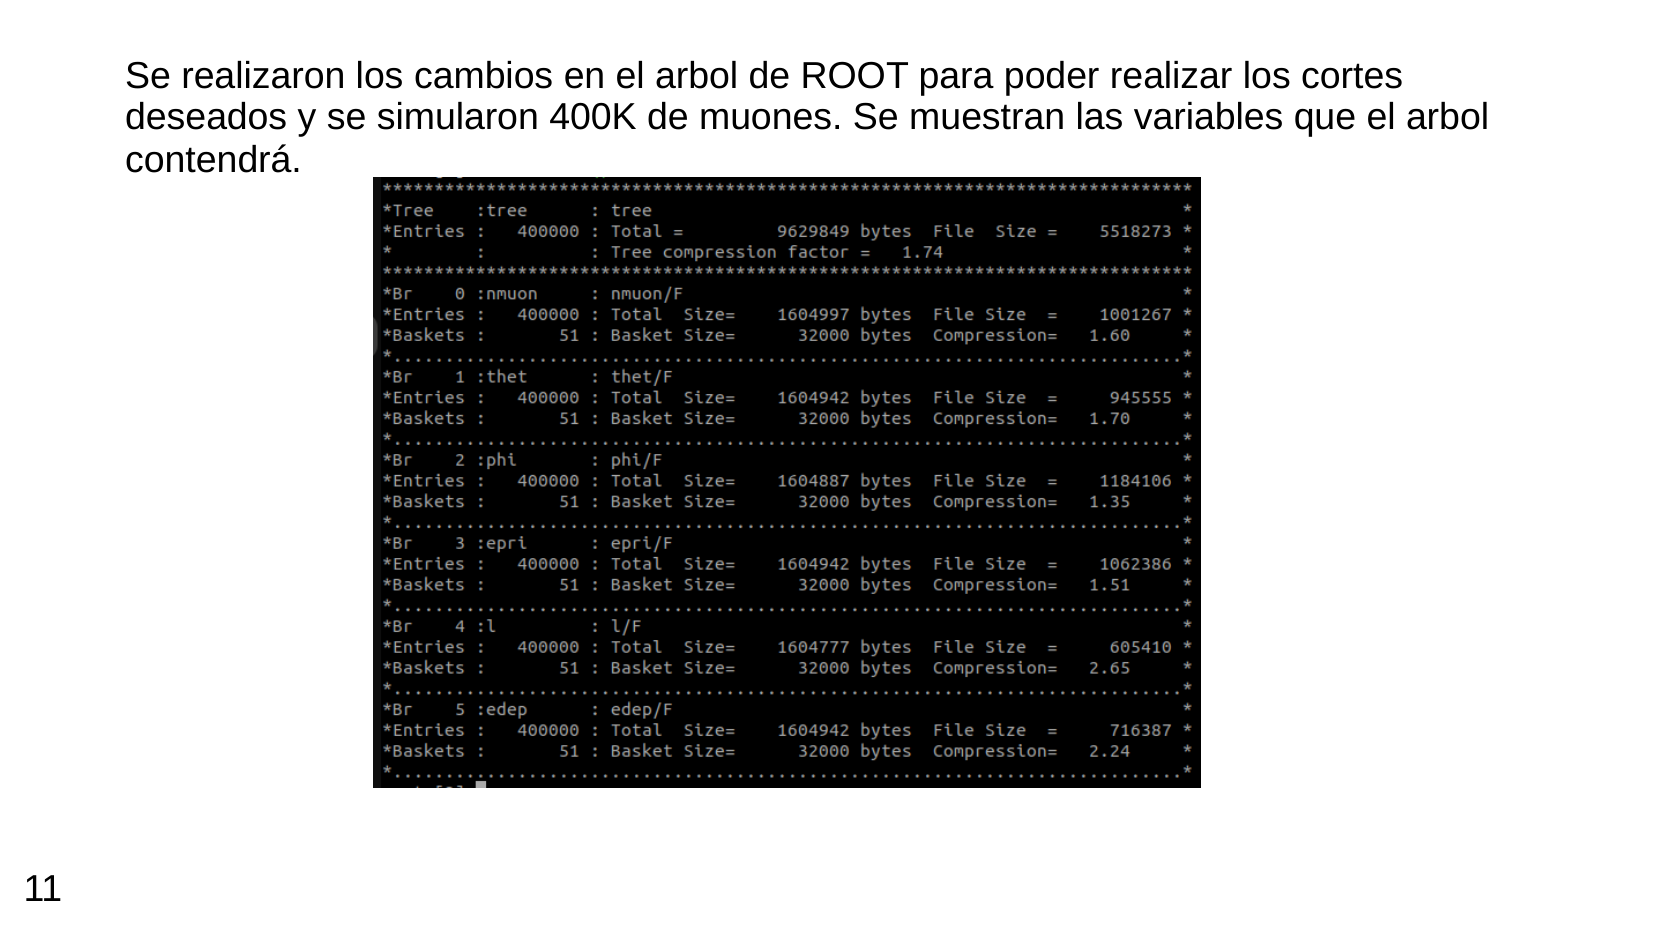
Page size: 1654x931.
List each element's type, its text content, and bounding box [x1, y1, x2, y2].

text_box <number> [8, 860, 638, 931]
text_box Se realizaron los cambios en el arbol de ROOT para poder realizar los cortes deseados y se simularon 400K de muones. Se muestran las variables que el arbol contendrá. [75, 46, 1579, 272]
picture [373, 177, 1201, 788]
